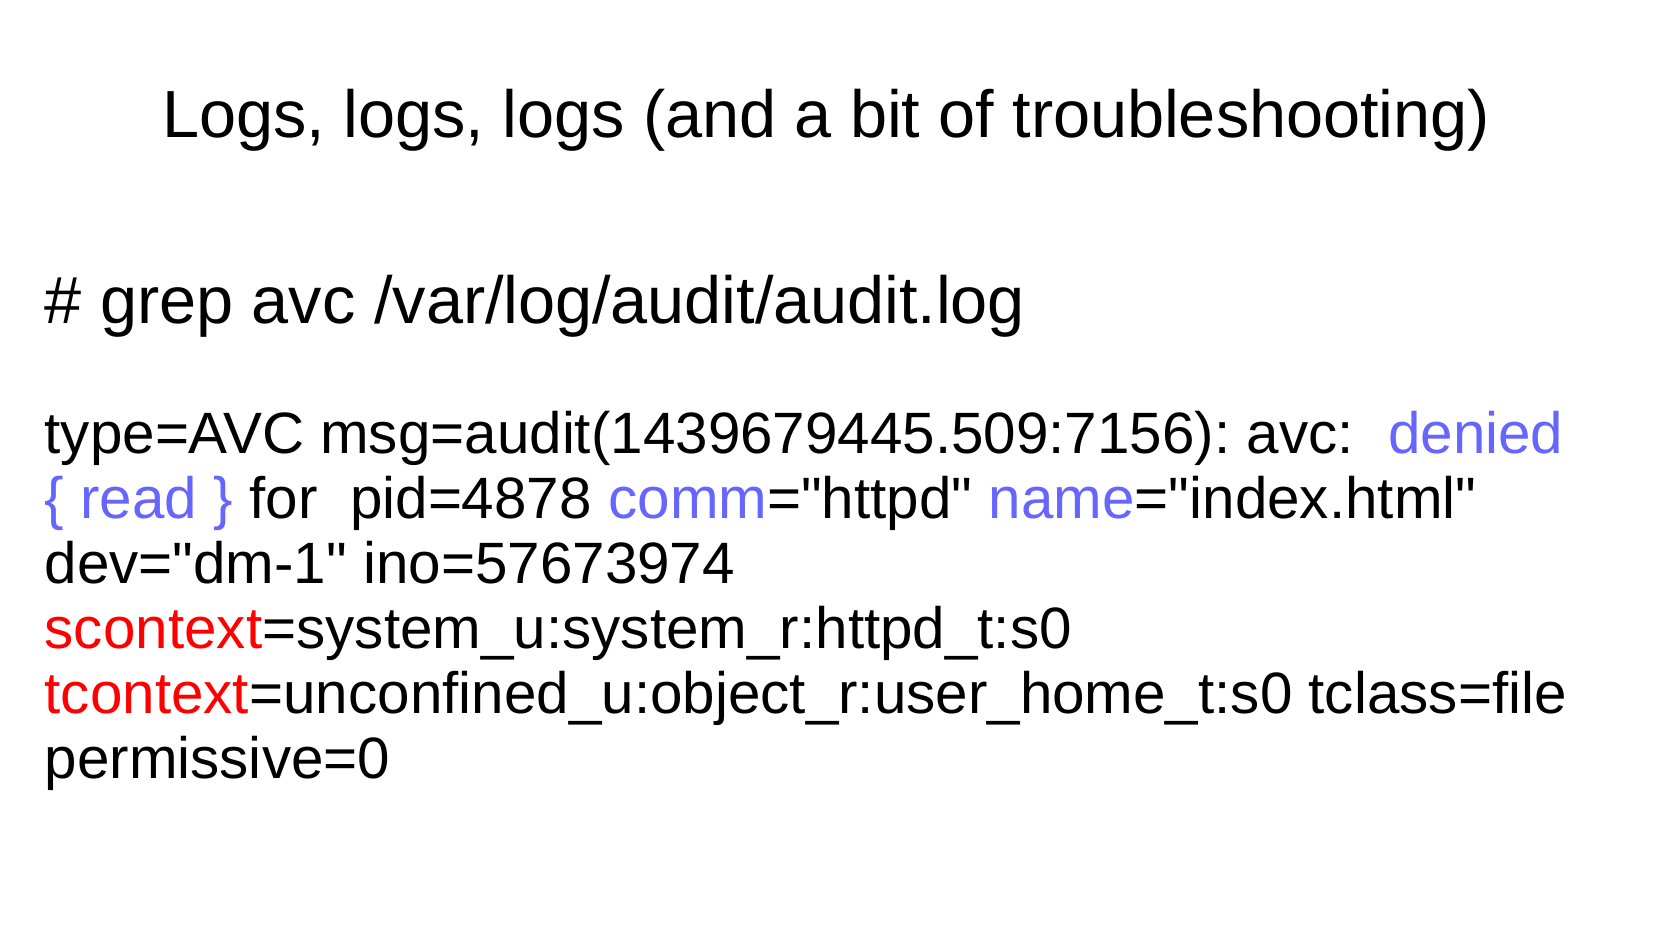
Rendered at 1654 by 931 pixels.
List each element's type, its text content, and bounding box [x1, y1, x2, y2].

title Logs, logs, logs (and a bit of troubleshooting) [82, 36, 1571, 192]
text_box # grep avc /var/log/audit/audit.log type=AVC msg=audit(1439679445.509:7156): avc: denied { read } for pid=4878 comm="httpd" name="index.html" dev="dm-1" ino=57673974 scontext=system_u:system_r:httpd_t:s0 tcontext=unconfined_u:object_r:user_home_t:s0 tclass=file permissive=0 [30, 192, 1621, 931]
